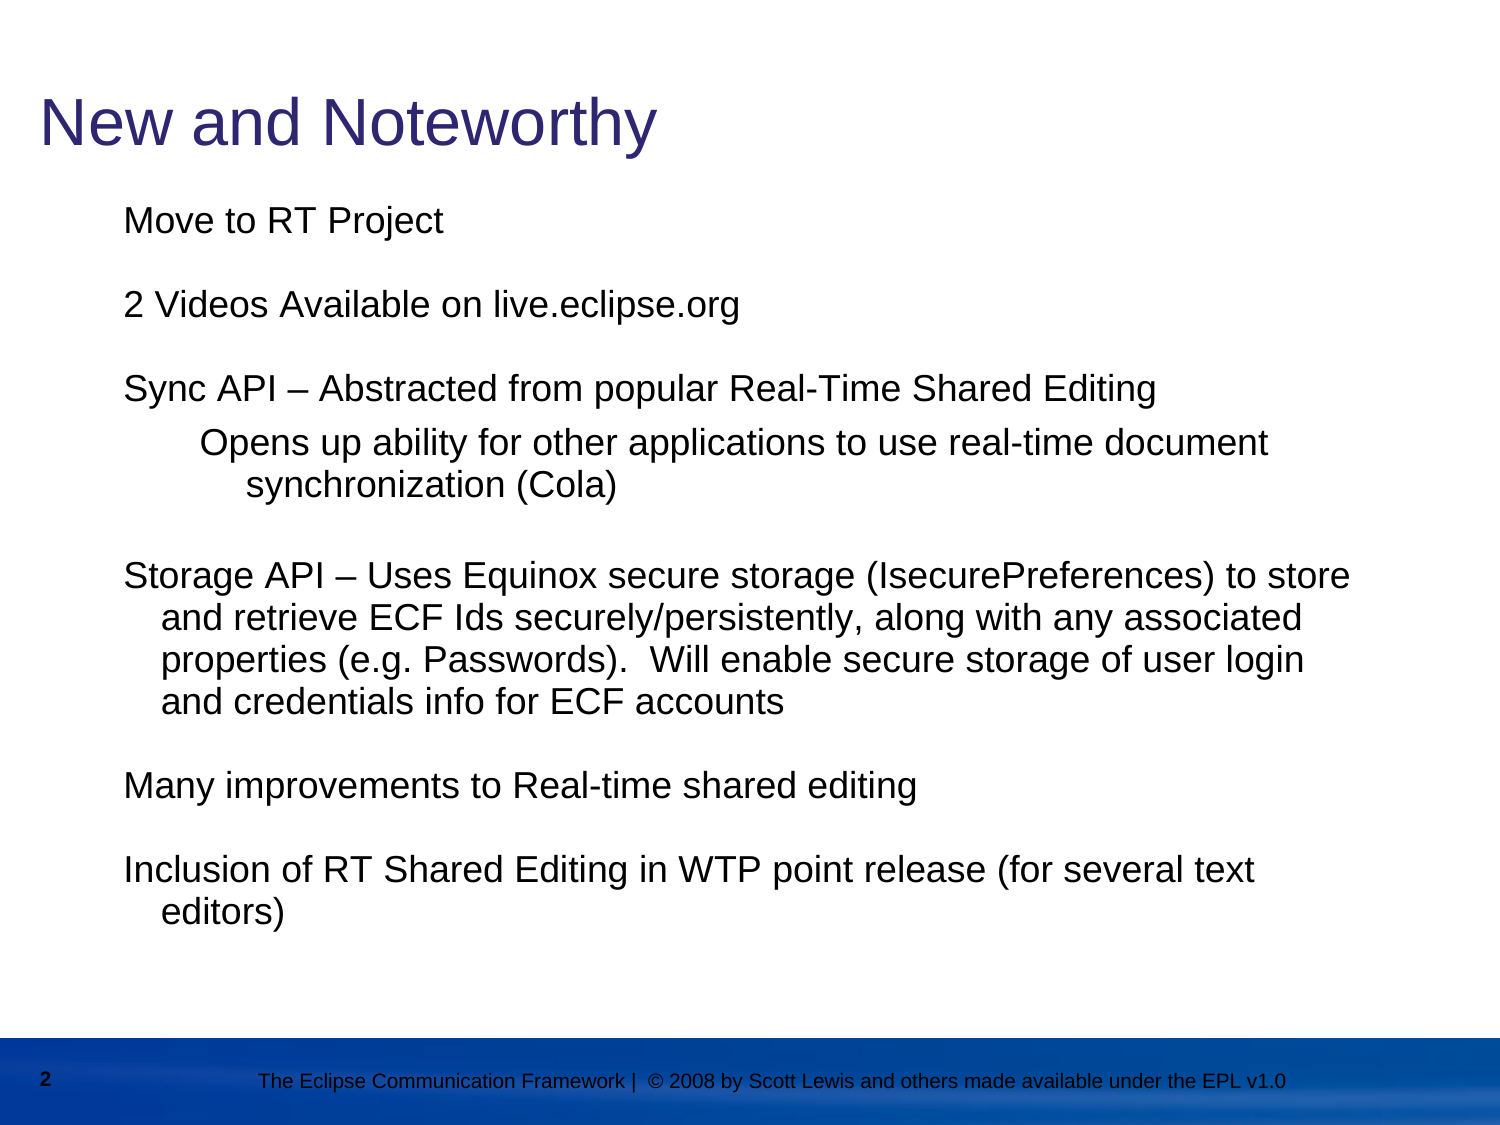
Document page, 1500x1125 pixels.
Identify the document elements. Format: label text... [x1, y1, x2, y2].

list Move to RT Project 2 Videos Available on live.eclipse.org Sync API – Abstracted from popular Real-Time Shared Editing Opens up ability for other applications to use real-time document synchronization (Cola) Storage API – Uses Equinox secure storage (IsecurePreferences) to store and retrieve ECF Ids securely/persistently, along with any associated properties (e.g. Passwords). Will enable secure storage of user login and credentials info for ECF accounts Many improvements to Real-time shared editing Inclusion of RT Shared Editing in WTP point release (for several text editors) [108, 192, 1378, 1025]
picture [0, 1038, 1500, 1125]
title New and Noteworthy [25, 84, 1378, 175]
